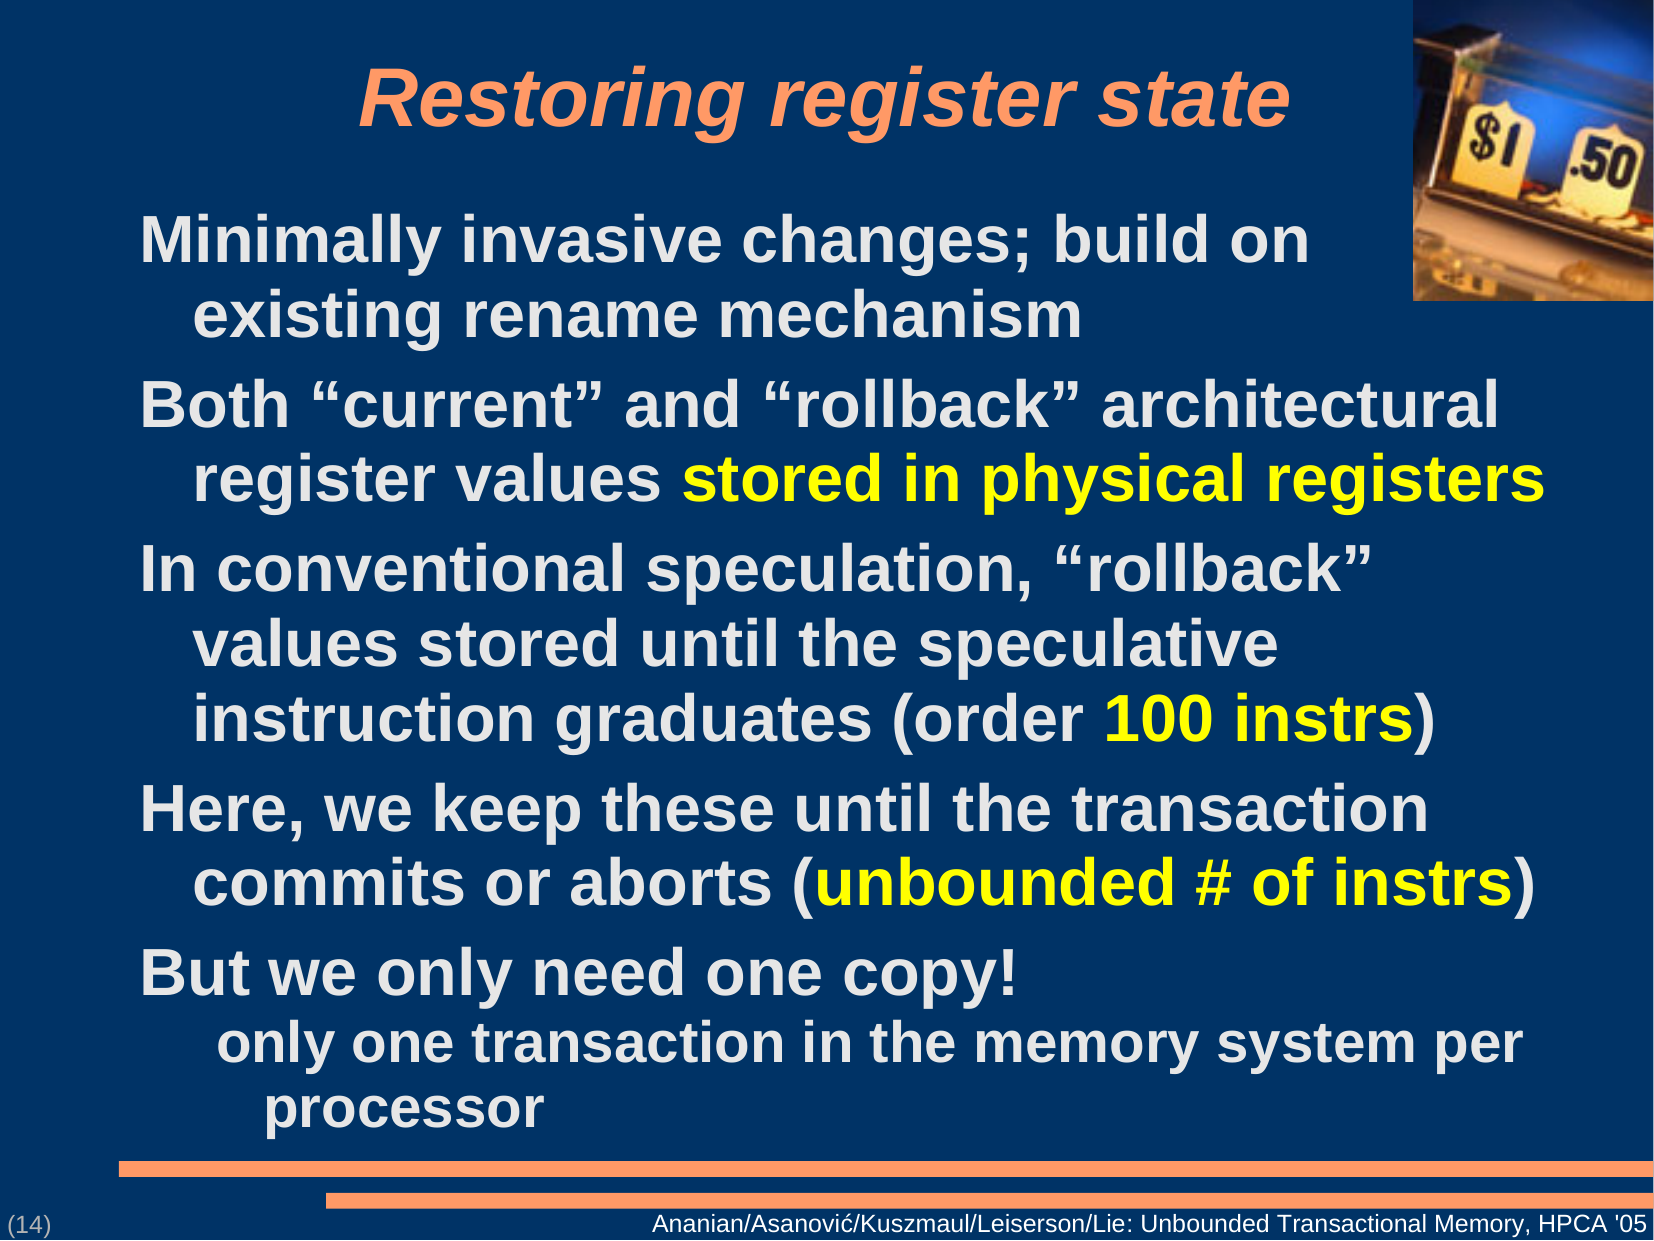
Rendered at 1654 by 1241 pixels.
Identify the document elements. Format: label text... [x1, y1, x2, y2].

picture [1413, 0, 1654, 301]
title Restoring register state [51, 28, 1413, 166]
list Minimally invasive changes; build on existing rename mechanism Both “current” and “rollback” architectural register values stored in physical registers In conventional speculation, “rollback” values stored until the speculative instruction graduates (order 100 instrs) Here, we keep these until the transaction commits or aborts (unbounded # of instrs) But we only need one copy! only one transaction in the memory system per processor [121, 202, 1561, 1191]
